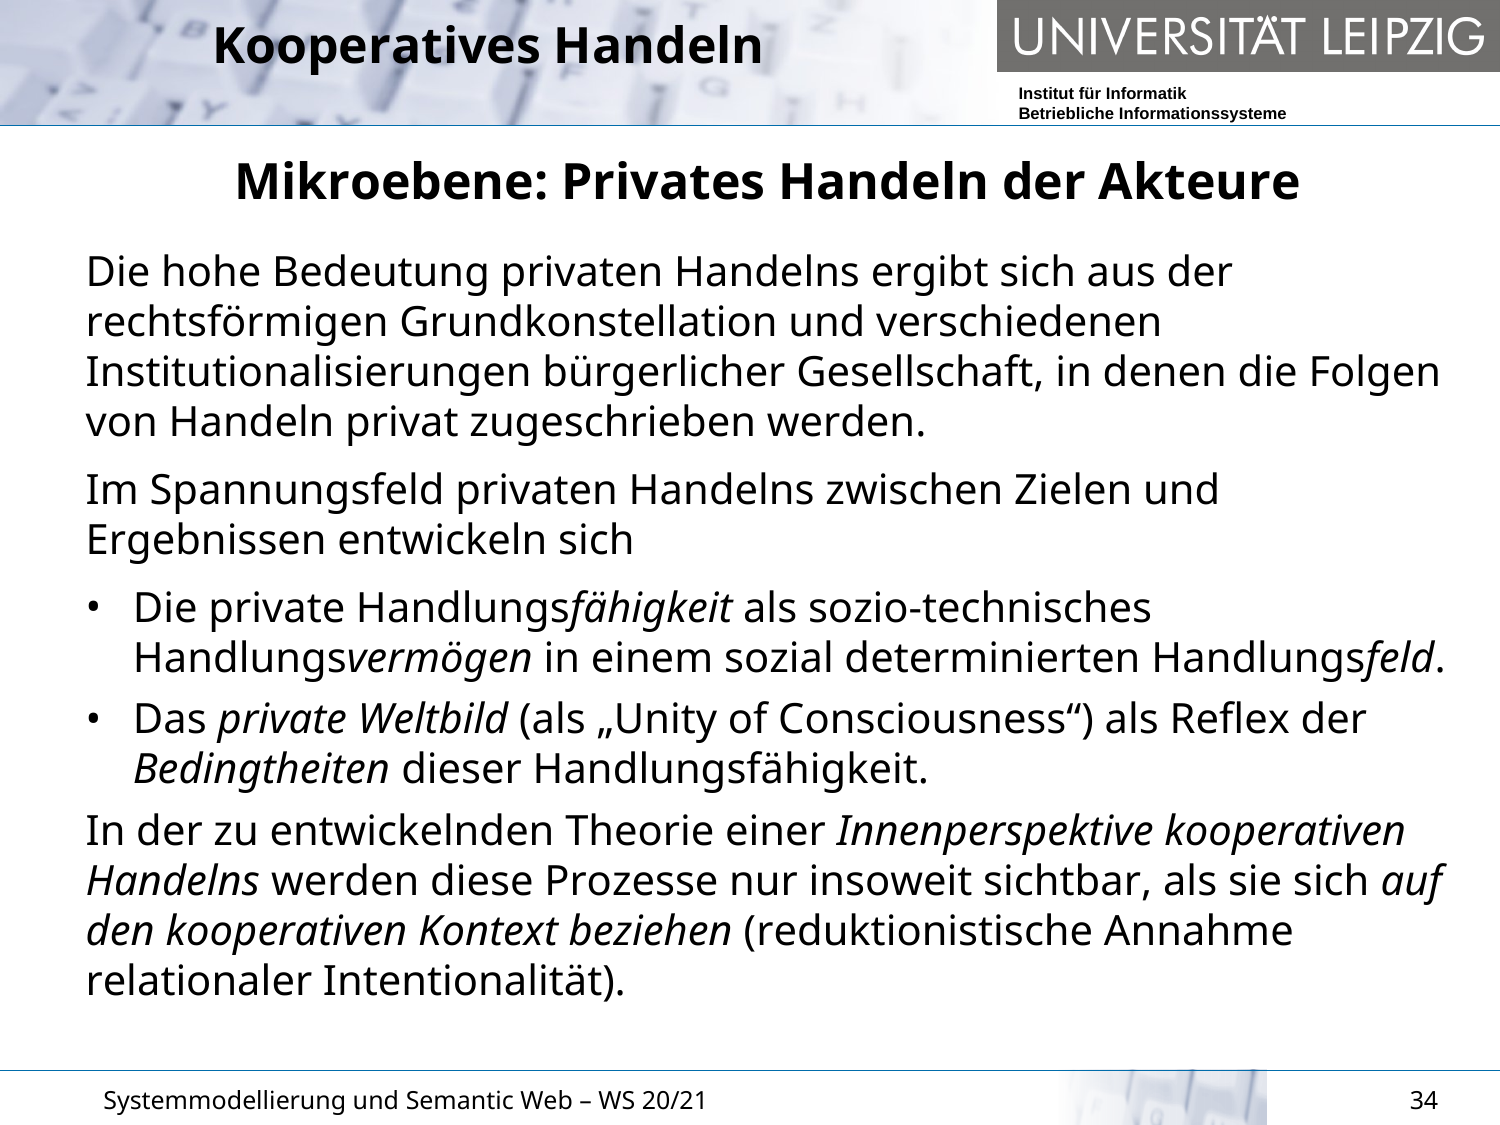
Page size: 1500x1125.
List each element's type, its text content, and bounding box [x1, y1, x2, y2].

text_box Kooperatives Handeln [197, 5, 780, 81]
text_box Mikroebene: Privates Handeln der Akteure Die hohe Bedeutung privaten Handelns ergibt sich aus der rechtsförmigen Grundkonstellation und verschiedenen Institutionalisierungen bürgerlicher Gesellschaft, in denen die Folgen von Handeln privat zugeschrieben werden. Im Spannungsfeld privaten Handelns zwischen Zielen und Ergebnissen entwickeln sich Die private Handlungsfähigkeit als sozio-technisches Handlungsvermögen in einem sozial determinierten Handlungsfeld. Das private Weltbild (als „Unity of Consciousness“) als Reflex der Bedingtheiten dieser Handlungsfähigkeit. In der zu entwickelnden Theorie einer Innenperspektive kooperativen Handelns werden diese Prozesse nur insoweit sichtbar, als sie sich auf den kooperativen Kontext beziehen (reduktionistische Annahme relationaler Intentionalität). [70, 141, 1465, 1012]
picture [0, 0, 1500, 125]
picture [1057, 1071, 1267, 1125]
